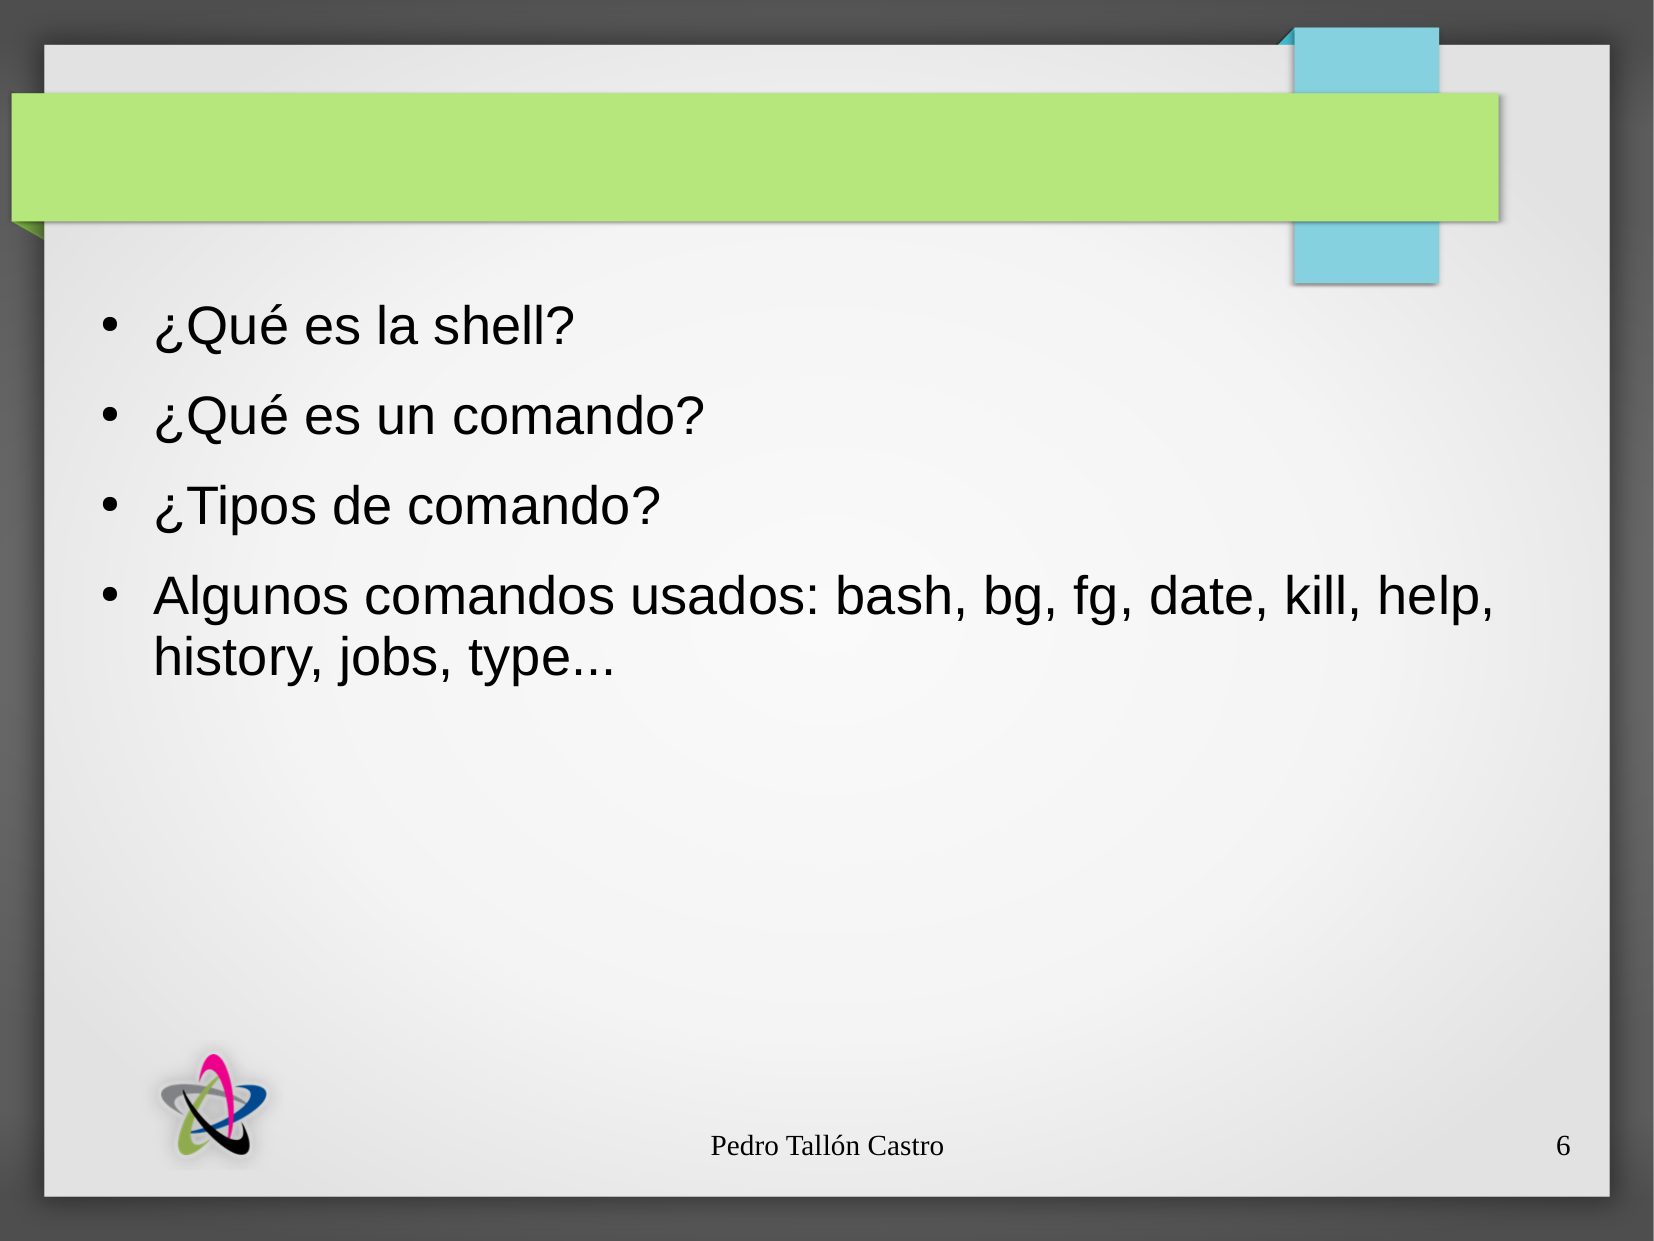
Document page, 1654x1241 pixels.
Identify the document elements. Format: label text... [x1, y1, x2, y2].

list ¿Qué es la shell? ¿Qué es un comando? ¿Tipos de comando? Algunos comandos usados: bash, bg, fg, date, kill, help, history, jobs, type... [82, 295, 1571, 1015]
picture [0, 0, 1654, 1241]
